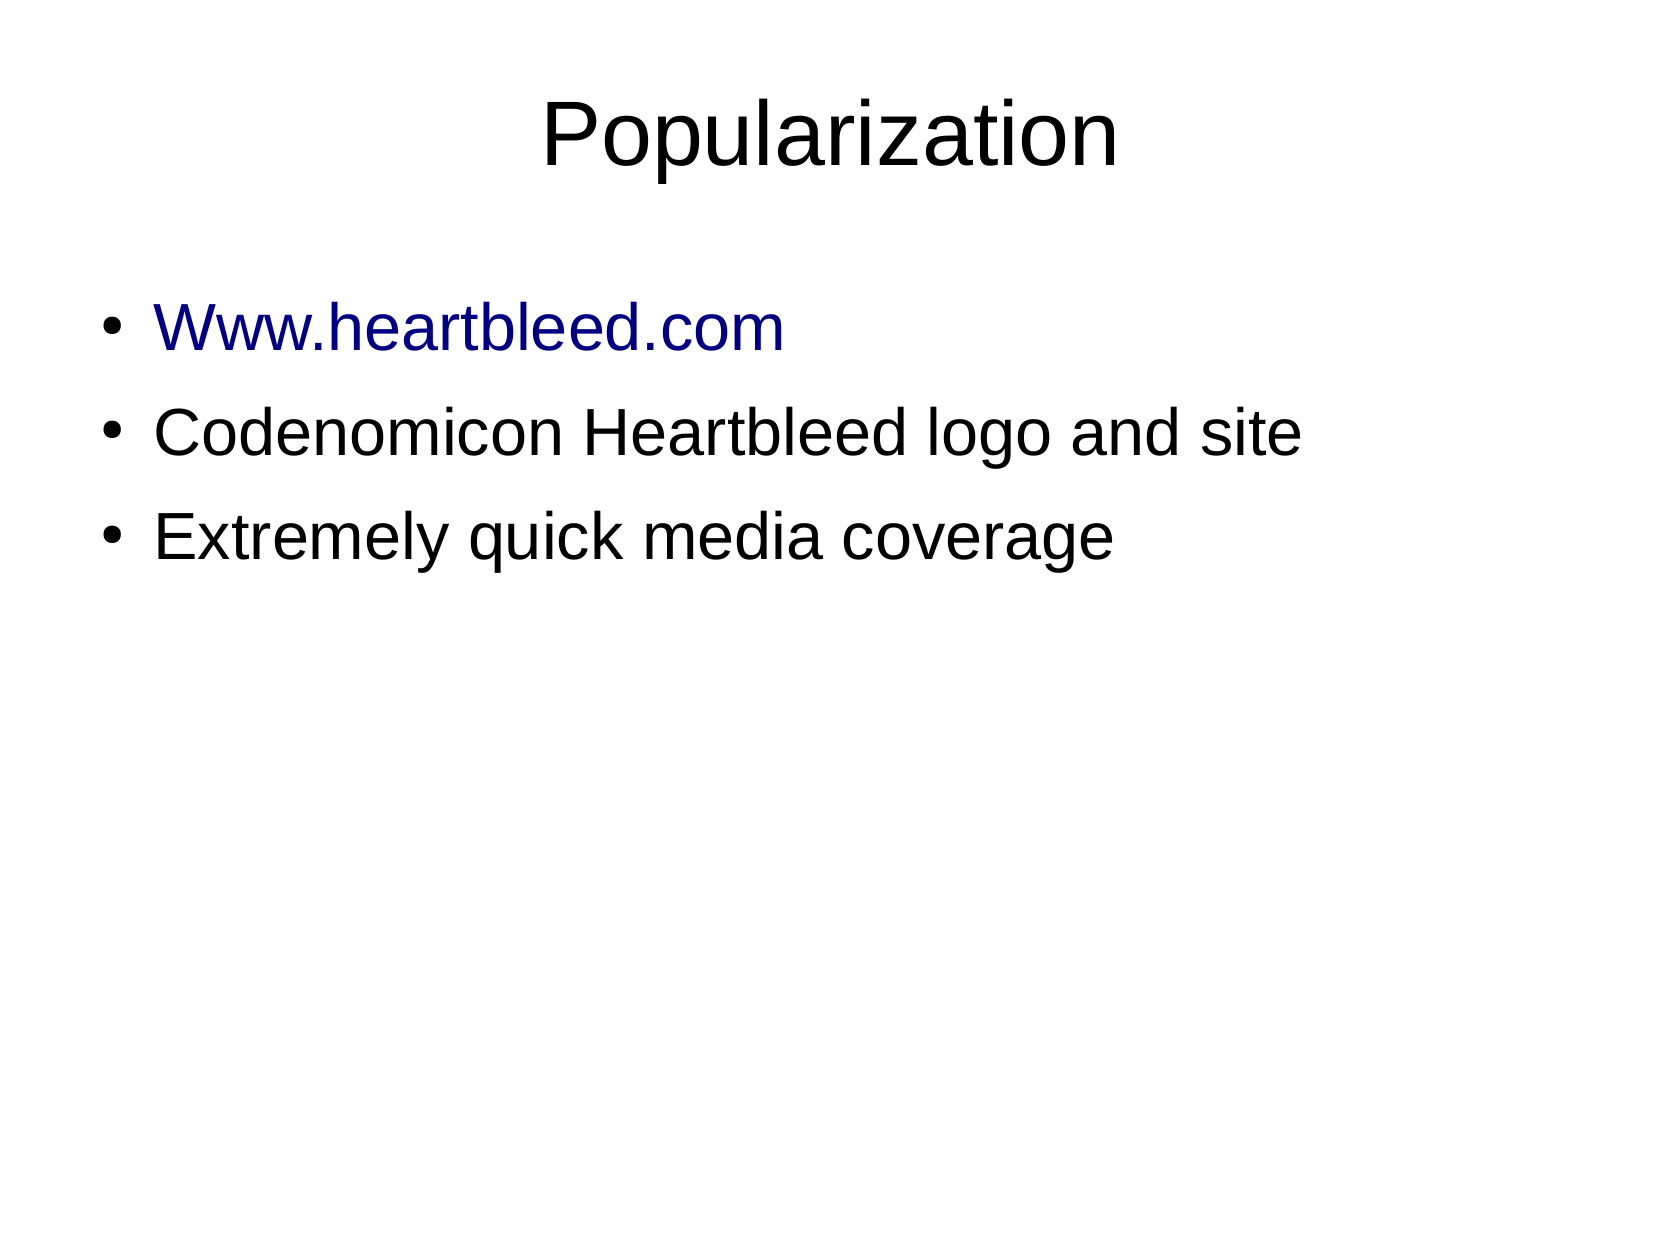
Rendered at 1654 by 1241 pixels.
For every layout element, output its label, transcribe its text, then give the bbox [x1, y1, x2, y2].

title Popularization [86, 30, 1576, 238]
list Www.heartbleed.com Codenomicon Heartbleed logo and site Extremely quick media coverage [82, 290, 1571, 1010]
